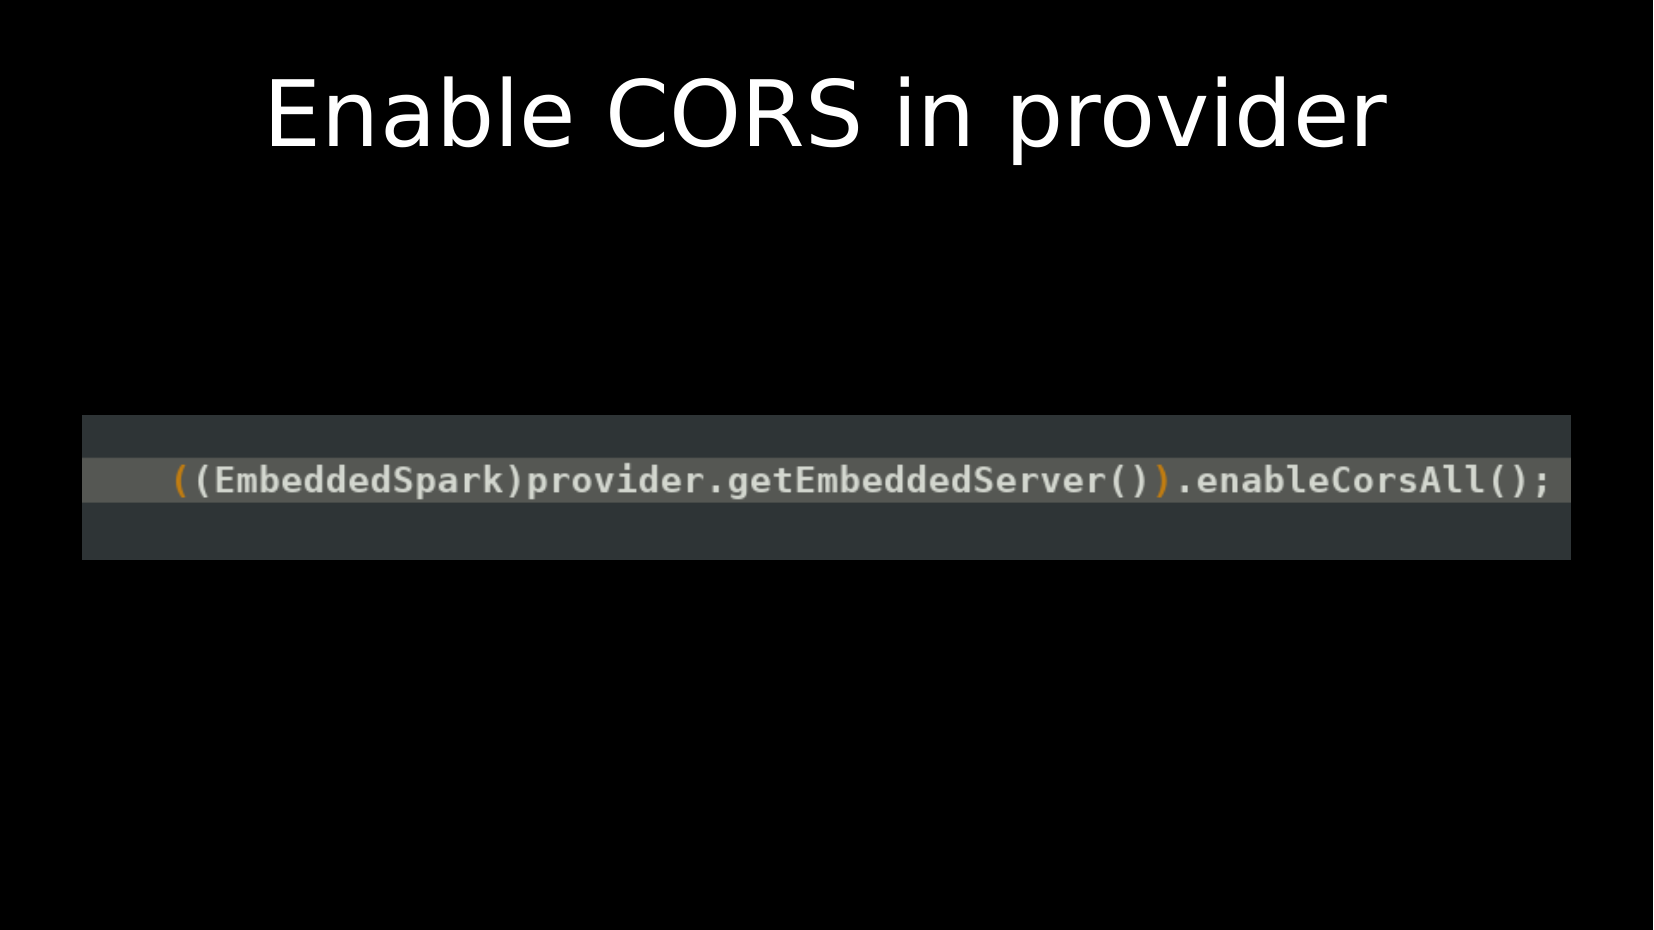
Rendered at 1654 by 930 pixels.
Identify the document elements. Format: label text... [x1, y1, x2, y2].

title Enable CORS in provider [82, 37, 1571, 193]
picture [82, 415, 1571, 560]
